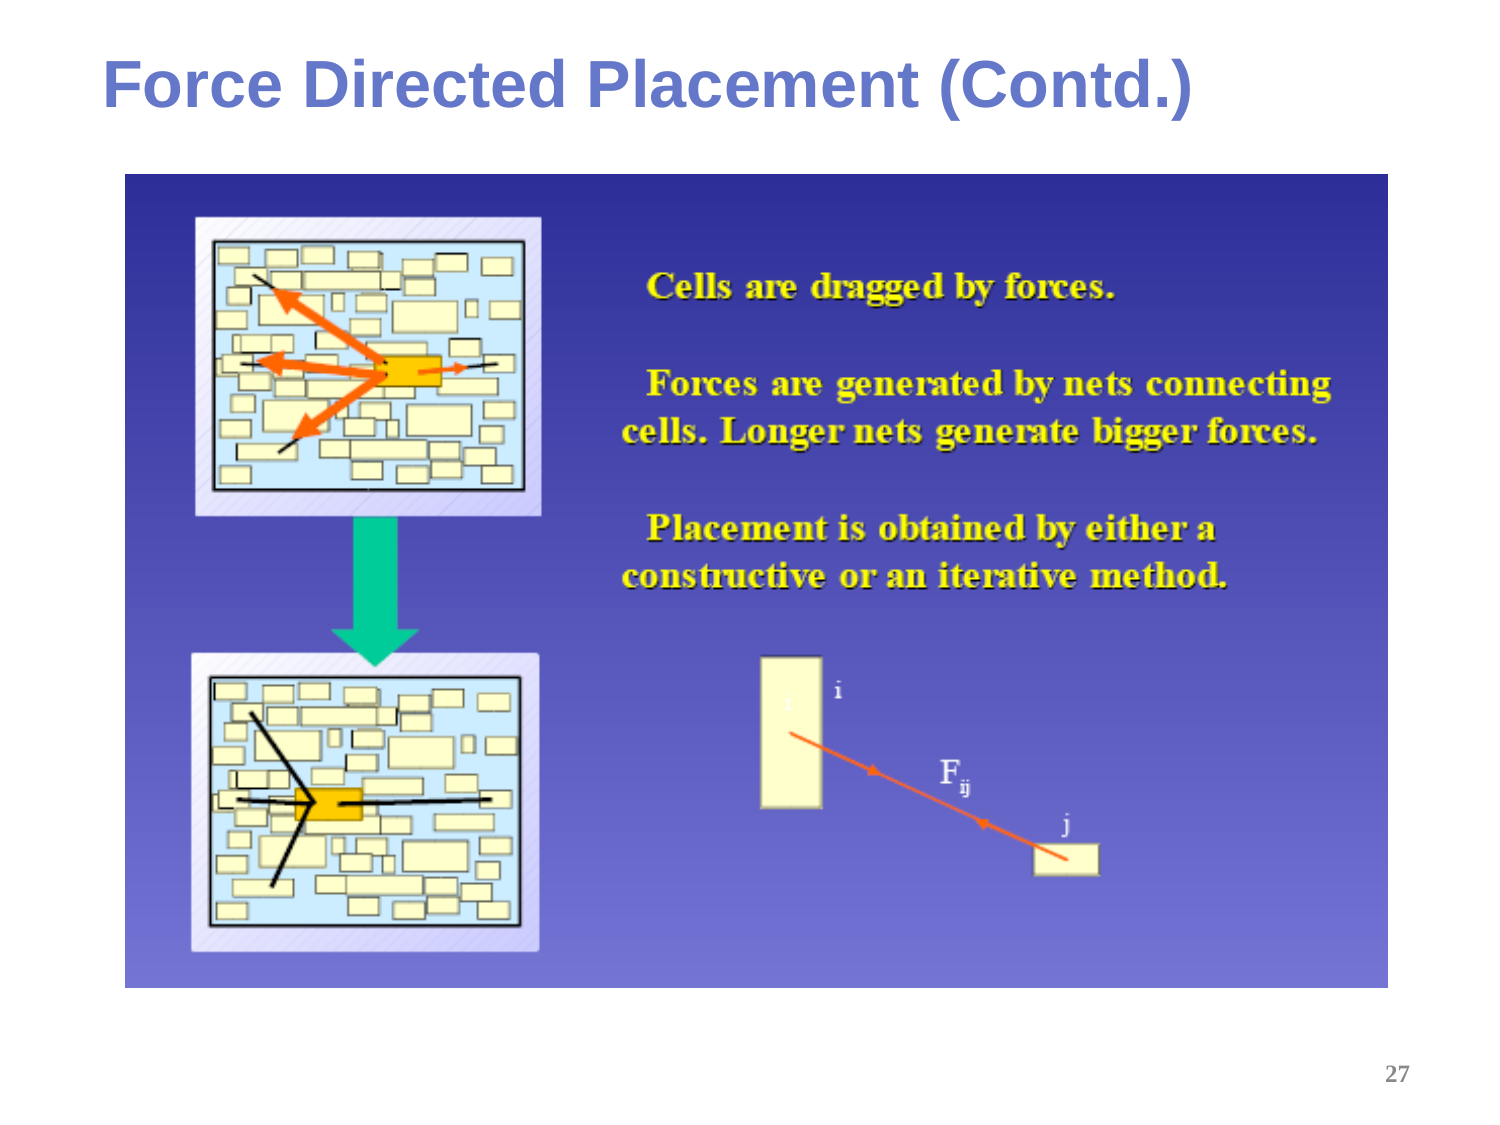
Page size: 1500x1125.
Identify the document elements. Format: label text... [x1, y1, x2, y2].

picture [125, 174, 1388, 988]
text_box Force Directed Placement (Contd.) [87, 37, 1426, 126]
text_box <number> [1074, 1042, 1426, 1103]
